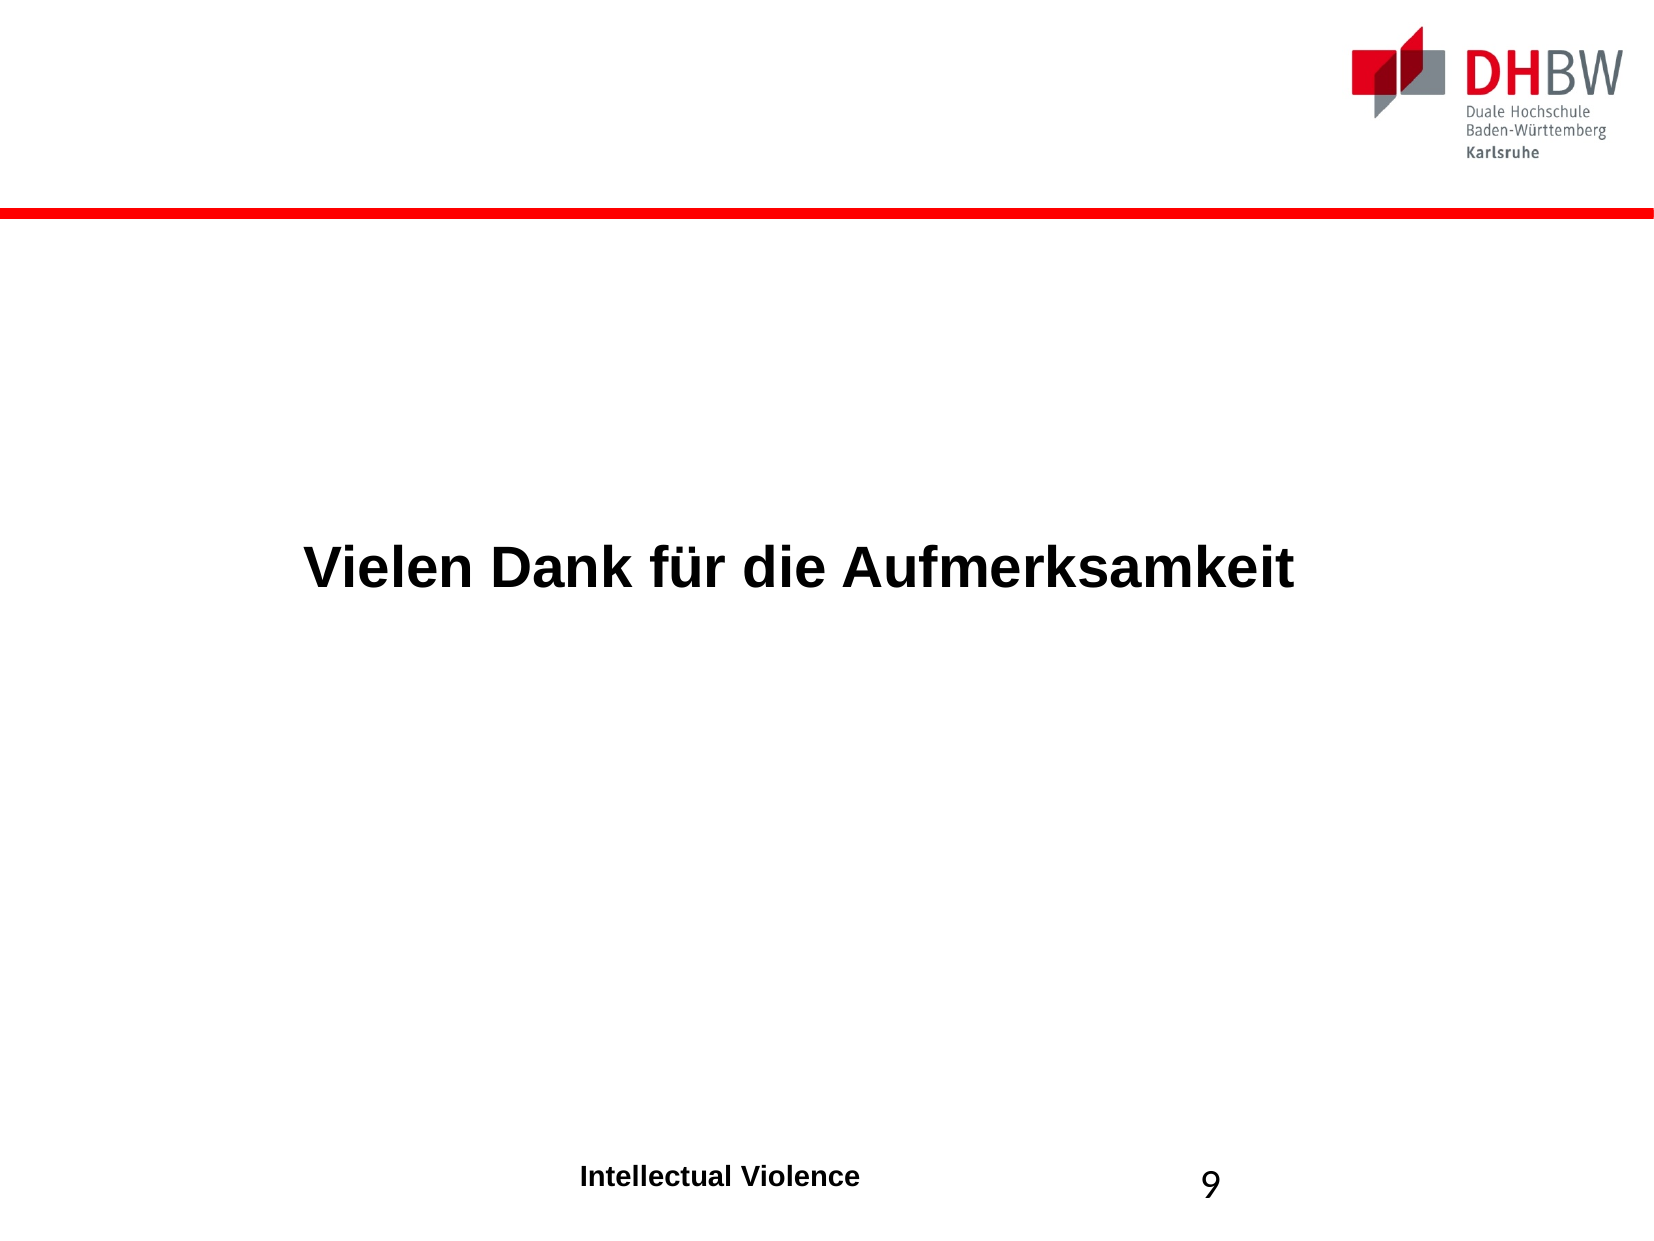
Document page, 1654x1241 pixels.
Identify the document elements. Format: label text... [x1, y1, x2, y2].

text_box [0, 209, 1654, 218]
picture [1342, 22, 1631, 162]
footer Intellectual Violence [564, 1149, 1089, 1216]
list Vielen Dank für die Aufmerksamkeit [21, 272, 1477, 1134]
slide_number <Nummer> [1185, 1149, 1571, 1216]
